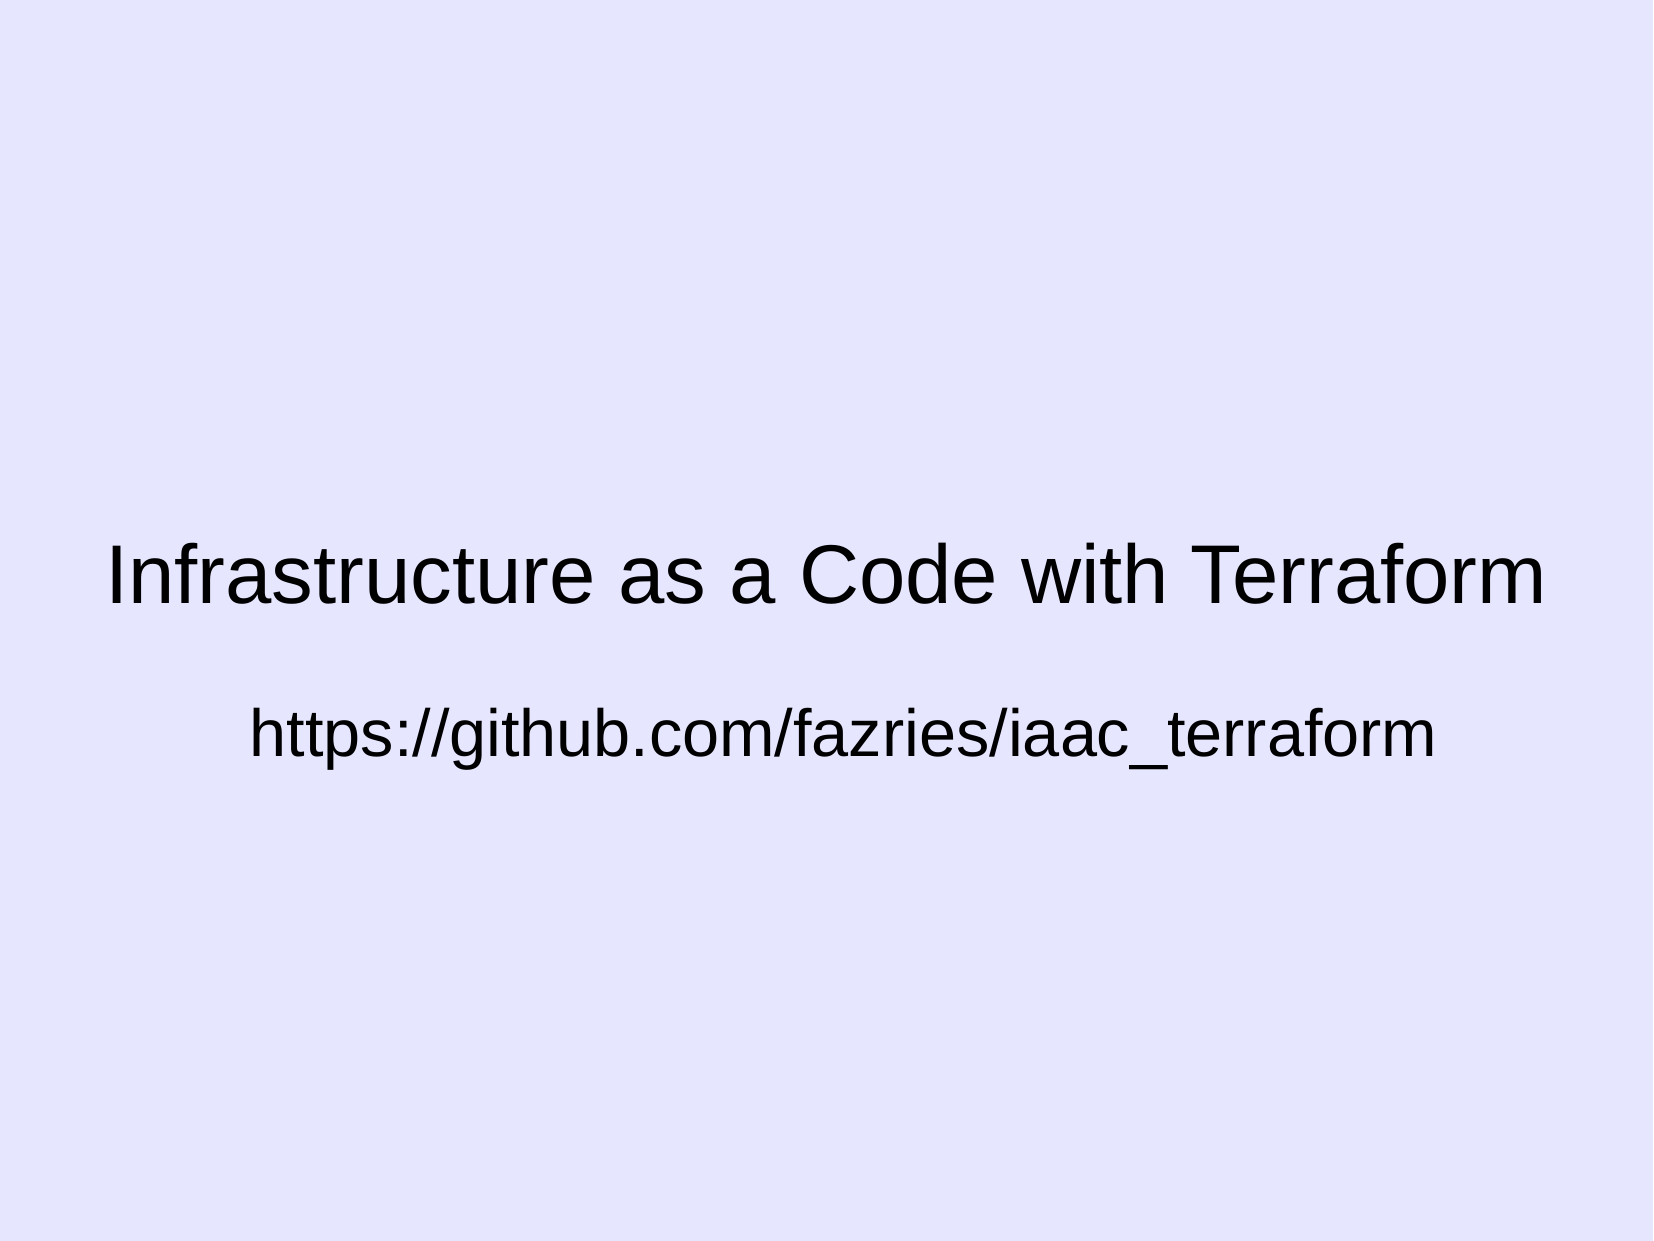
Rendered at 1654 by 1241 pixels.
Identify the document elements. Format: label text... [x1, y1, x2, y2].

subtitle Infrastructure as a Code with Terraform https://github.com/fazries/iaac_terraform [82, 290, 1571, 1010]
